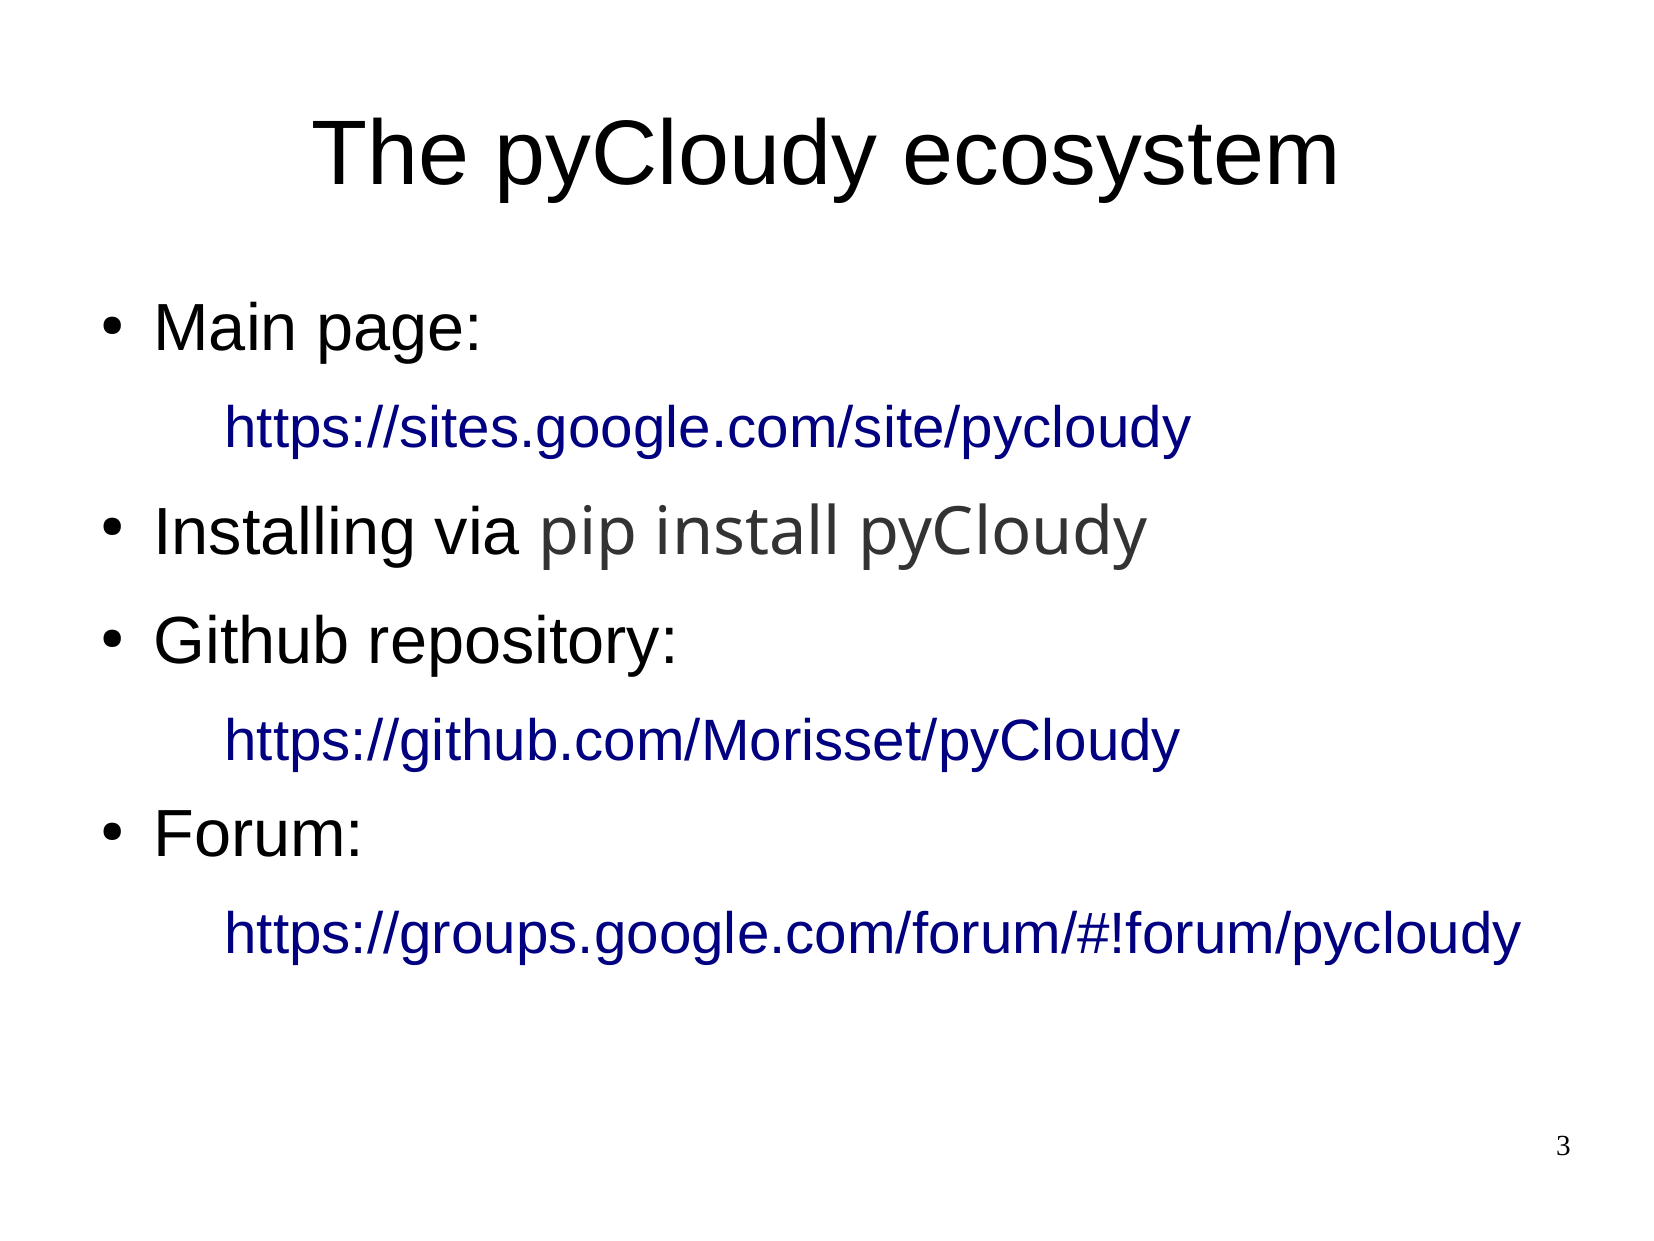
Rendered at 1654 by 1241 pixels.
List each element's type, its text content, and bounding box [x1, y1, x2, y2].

title The pyCloudy ecosystem [82, 49, 1571, 257]
list Main page: https://sites.google.com/site/pycloudy Installing via pip install pyCloudy Github repository: https://github.com/Morisset/pyCloudy Forum: https://groups.google.com/forum/#!forum/pycloudy [82, 290, 1571, 1010]
